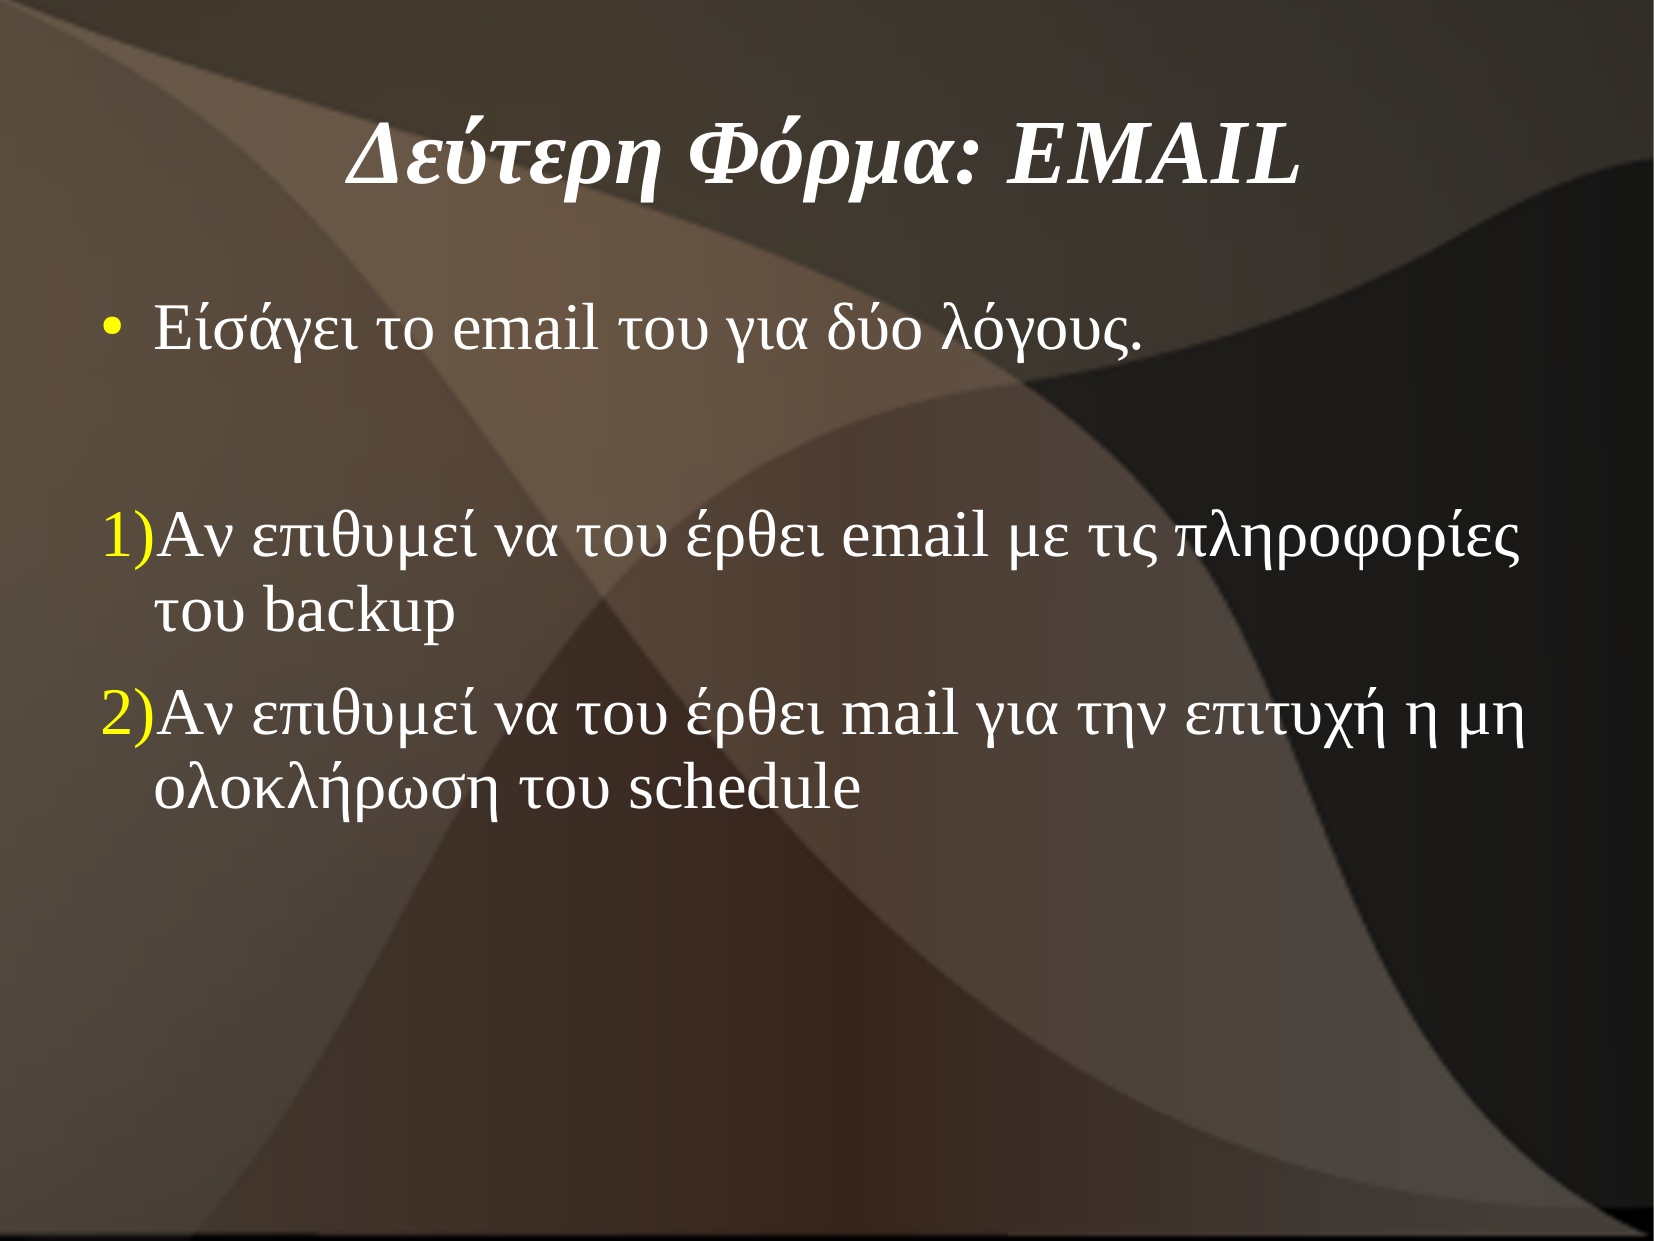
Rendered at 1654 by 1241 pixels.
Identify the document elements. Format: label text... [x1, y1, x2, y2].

list Είσάγει το email του για δύο λόγους. Αν επιθυμεί να του έρθει email με τις πληροφορίες του backup Αν επιθυμεί να του έρθει mail για την επιτυχή η μη ολοκλήρωση του schedule [82, 290, 1571, 1109]
title Δεύτερη Φόρμα: EMAIL [82, 49, 1571, 257]
picture [0, 0, 1654, 1241]
